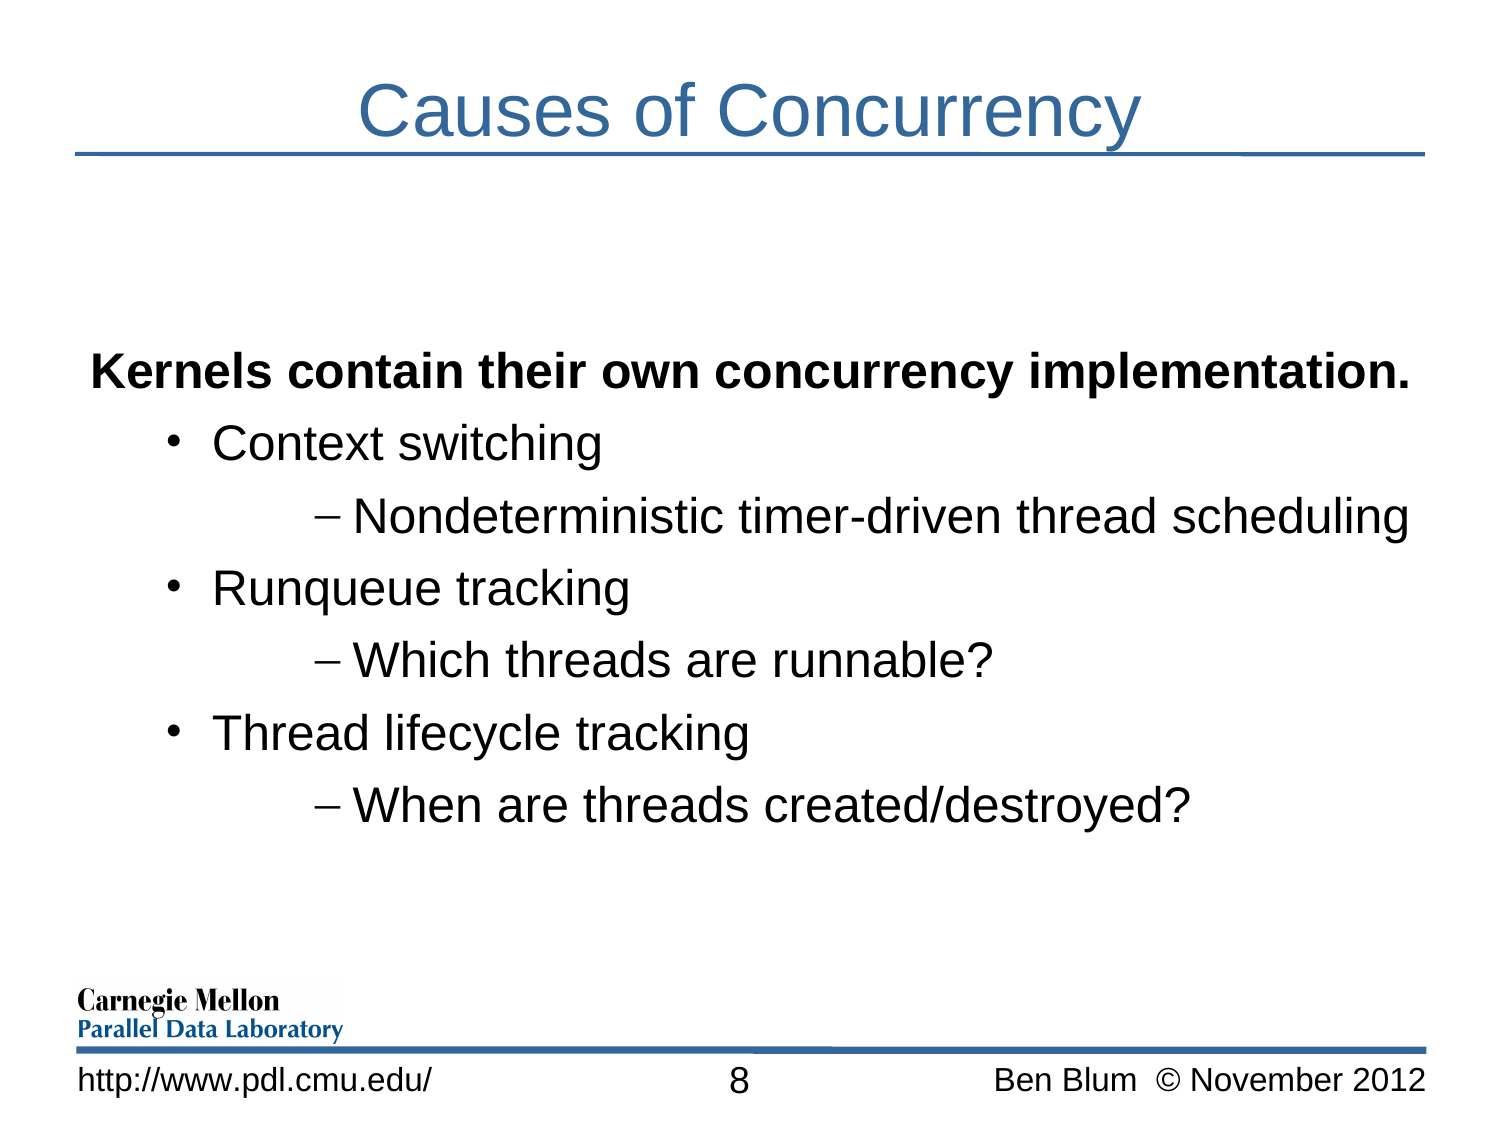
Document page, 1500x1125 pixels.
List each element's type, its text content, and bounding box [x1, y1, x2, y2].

title Causes of Concurrency [112, 50, 1388, 163]
list Kernels contain their own concurrency implementation. Context switching Nondeterministic timer-driven thread scheduling Runqueue tracking Which threads are runnable? Thread lifecycle tracking When are threads created/destroyed? [75, 187, 1500, 856]
picture [77, 979, 343, 1044]
